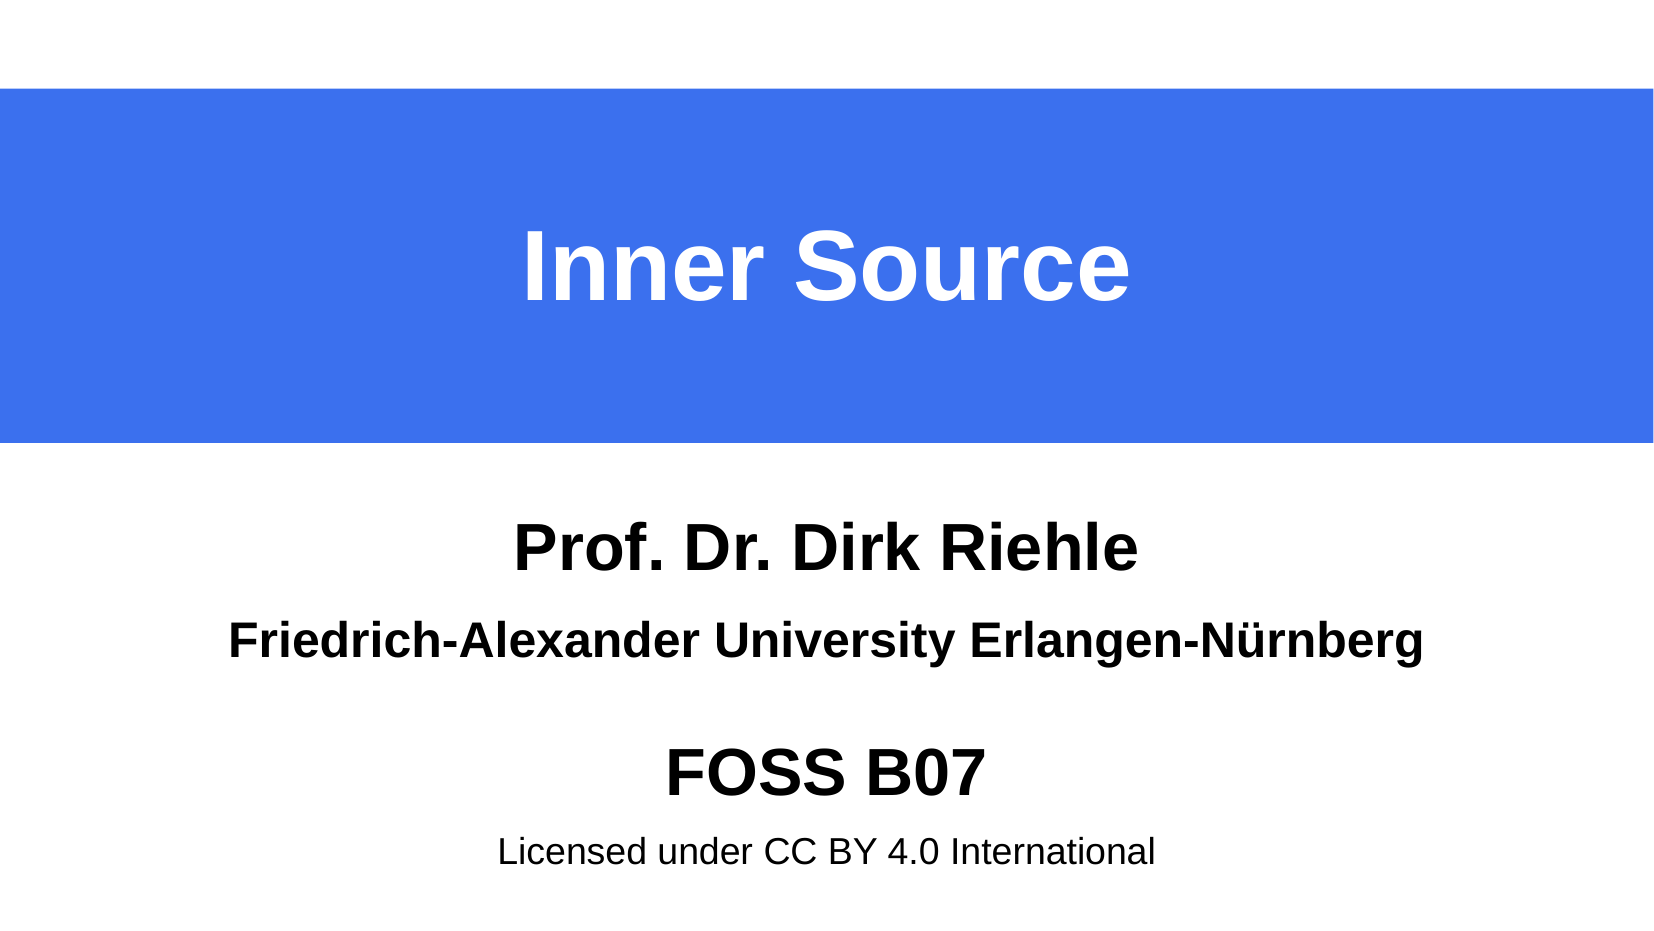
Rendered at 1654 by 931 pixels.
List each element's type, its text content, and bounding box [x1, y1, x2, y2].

subtitle Prof. Dr. Dirk Riehle Friedrich-Alexander University Erlangen-Nürnberg FOSS B07 Licensed under CC BY 4.0 International [29, 472, 1625, 886]
title Inner Source [0, 88, 1654, 443]
